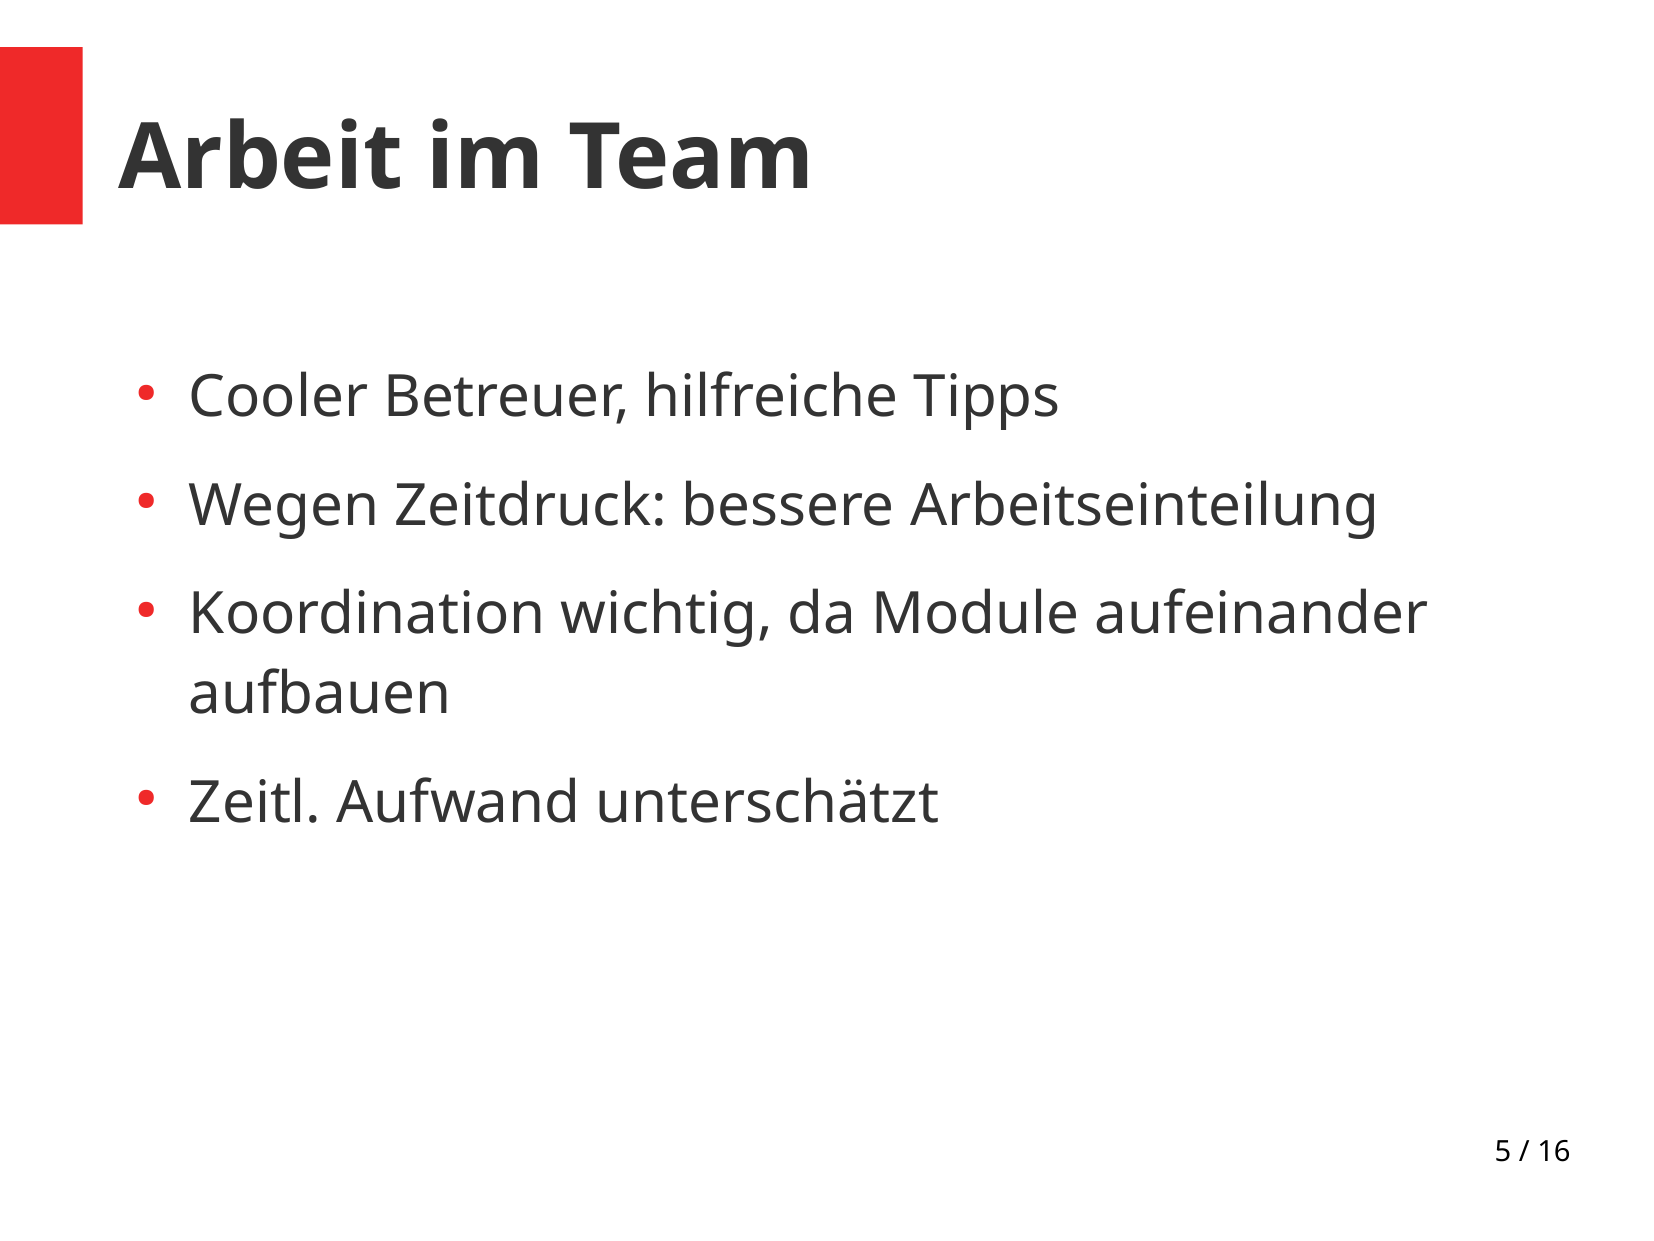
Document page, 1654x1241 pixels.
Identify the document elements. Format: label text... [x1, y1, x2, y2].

title Arbeit im Team [118, 49, 1571, 257]
list Cooler Betreuer, hilfreiche Tipps Wegen Zeitdruck: bessere Arbeitseinteilung Koordination wichtig, da Module aufeinander aufbauen Zeitl. Aufwand unterschätzt [118, 354, 1536, 1074]
